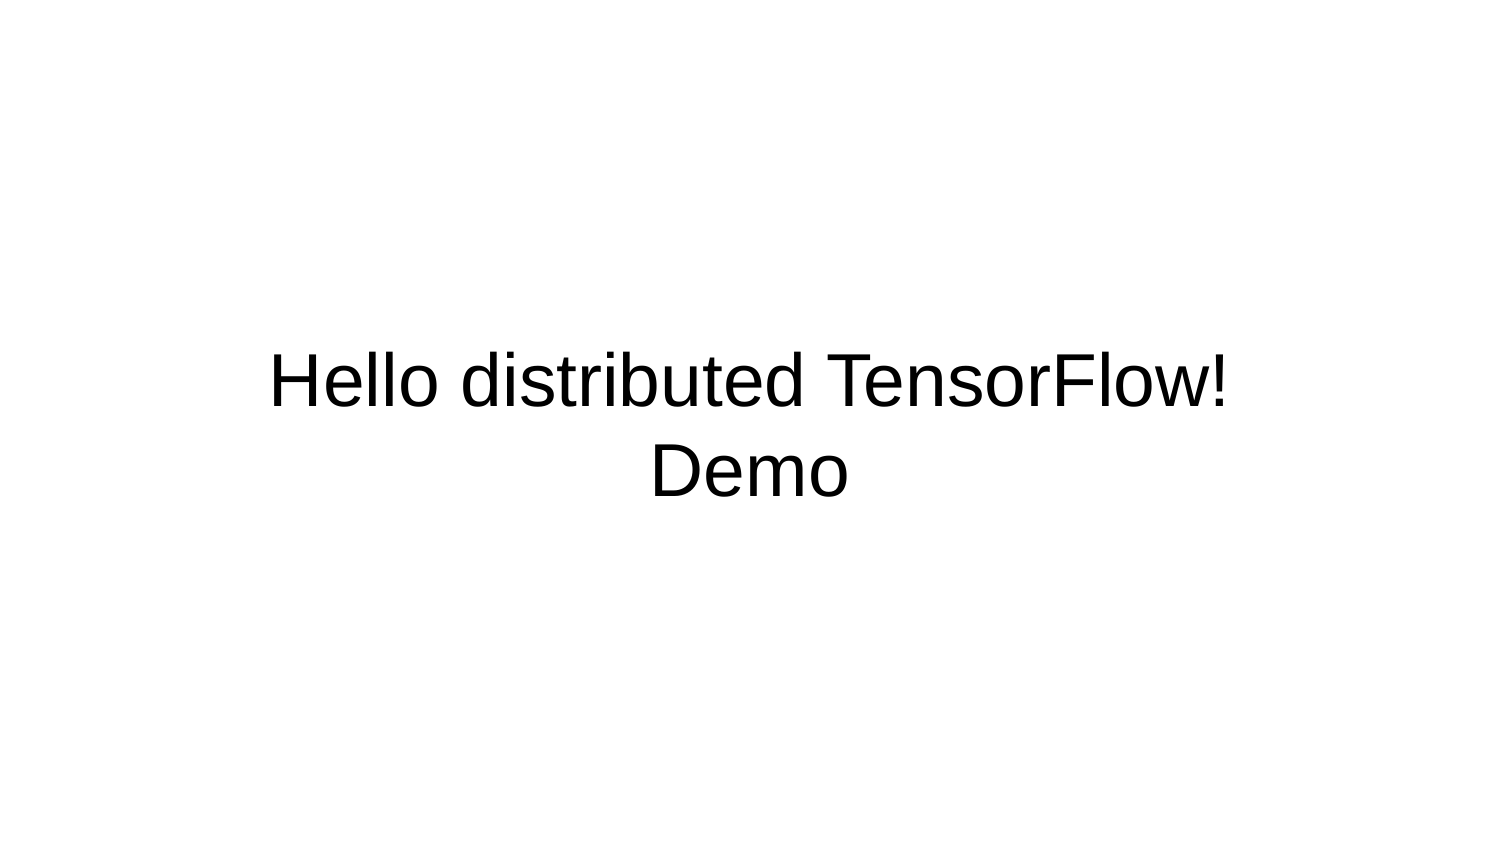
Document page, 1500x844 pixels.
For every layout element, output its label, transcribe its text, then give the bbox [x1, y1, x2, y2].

title Hello distributed TensorFlow! Demo [51, 352, 1449, 491]
